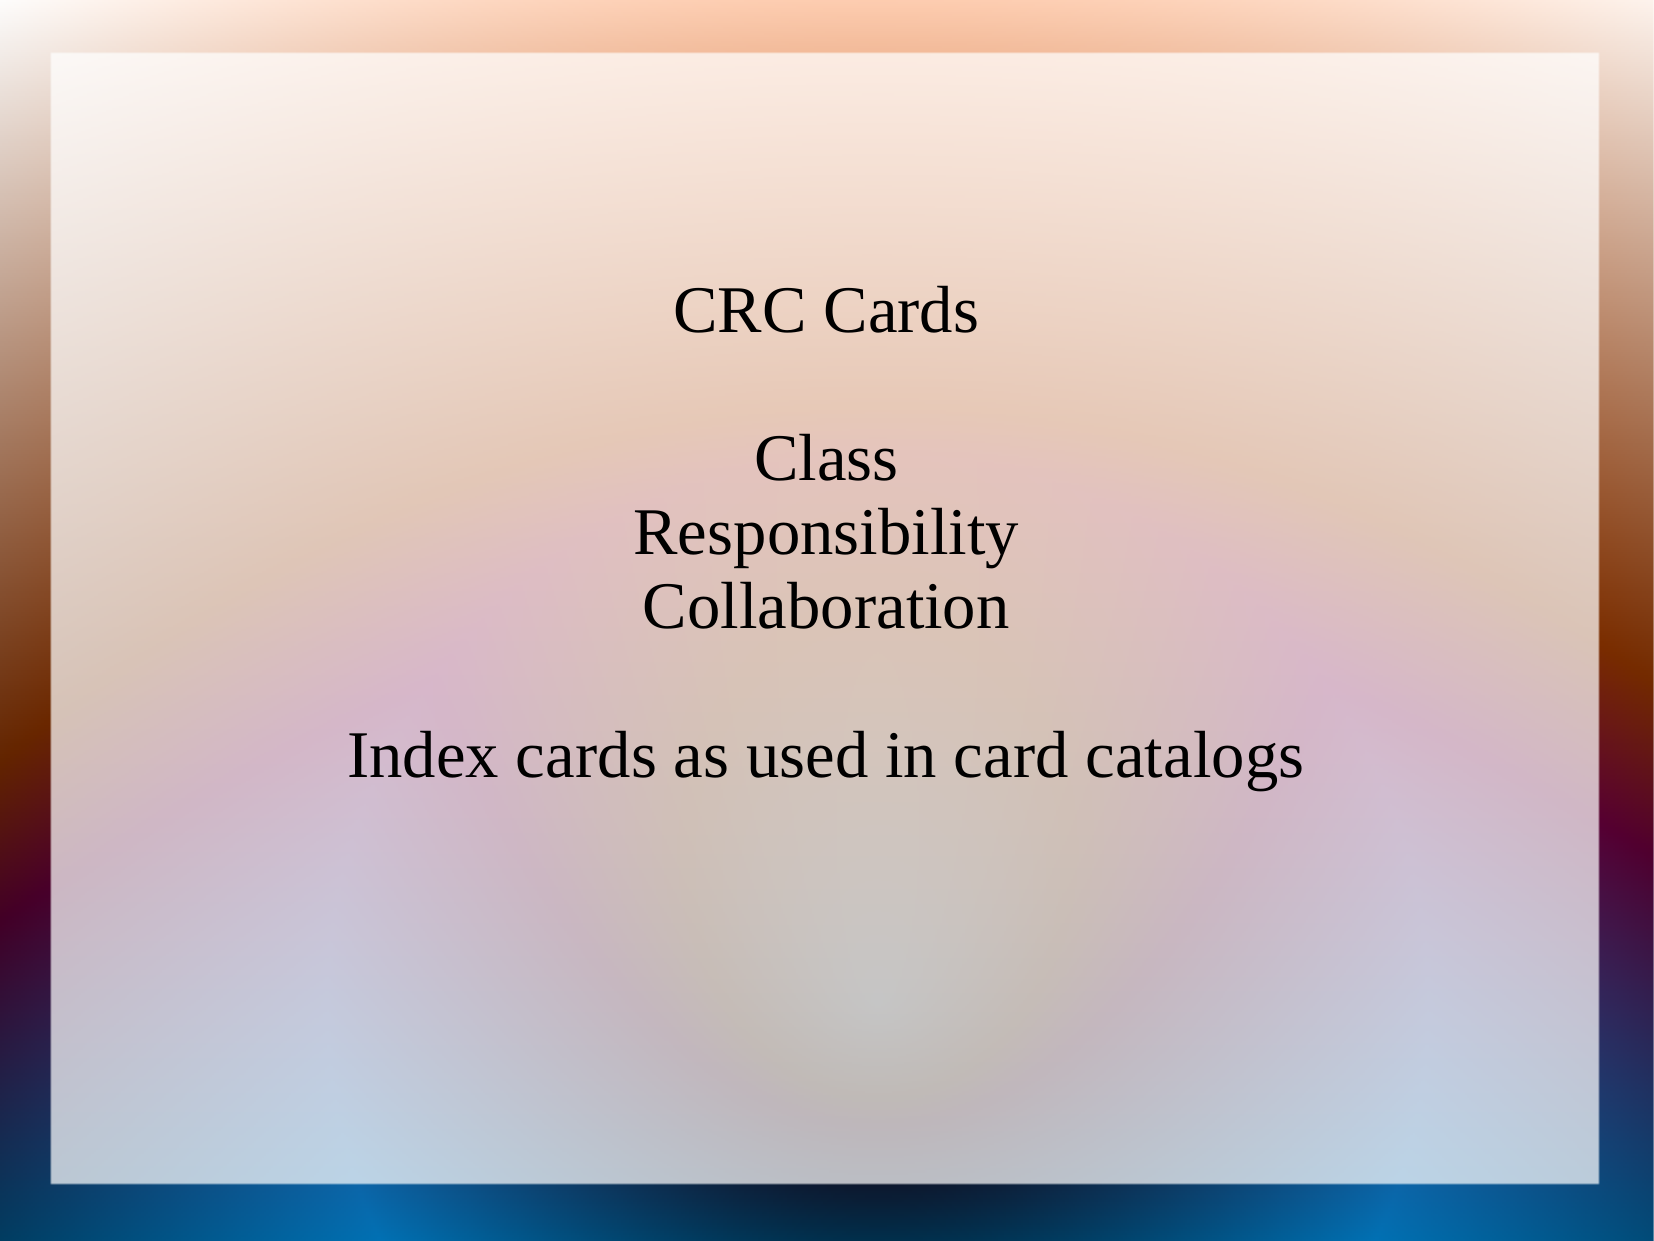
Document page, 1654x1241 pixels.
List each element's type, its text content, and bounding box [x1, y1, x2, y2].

subtitle CRC Cards Class Responsibility Collaboration Index cards as used in card catalogs [82, 55, 1571, 1010]
picture [0, 0, 1654, 1241]
